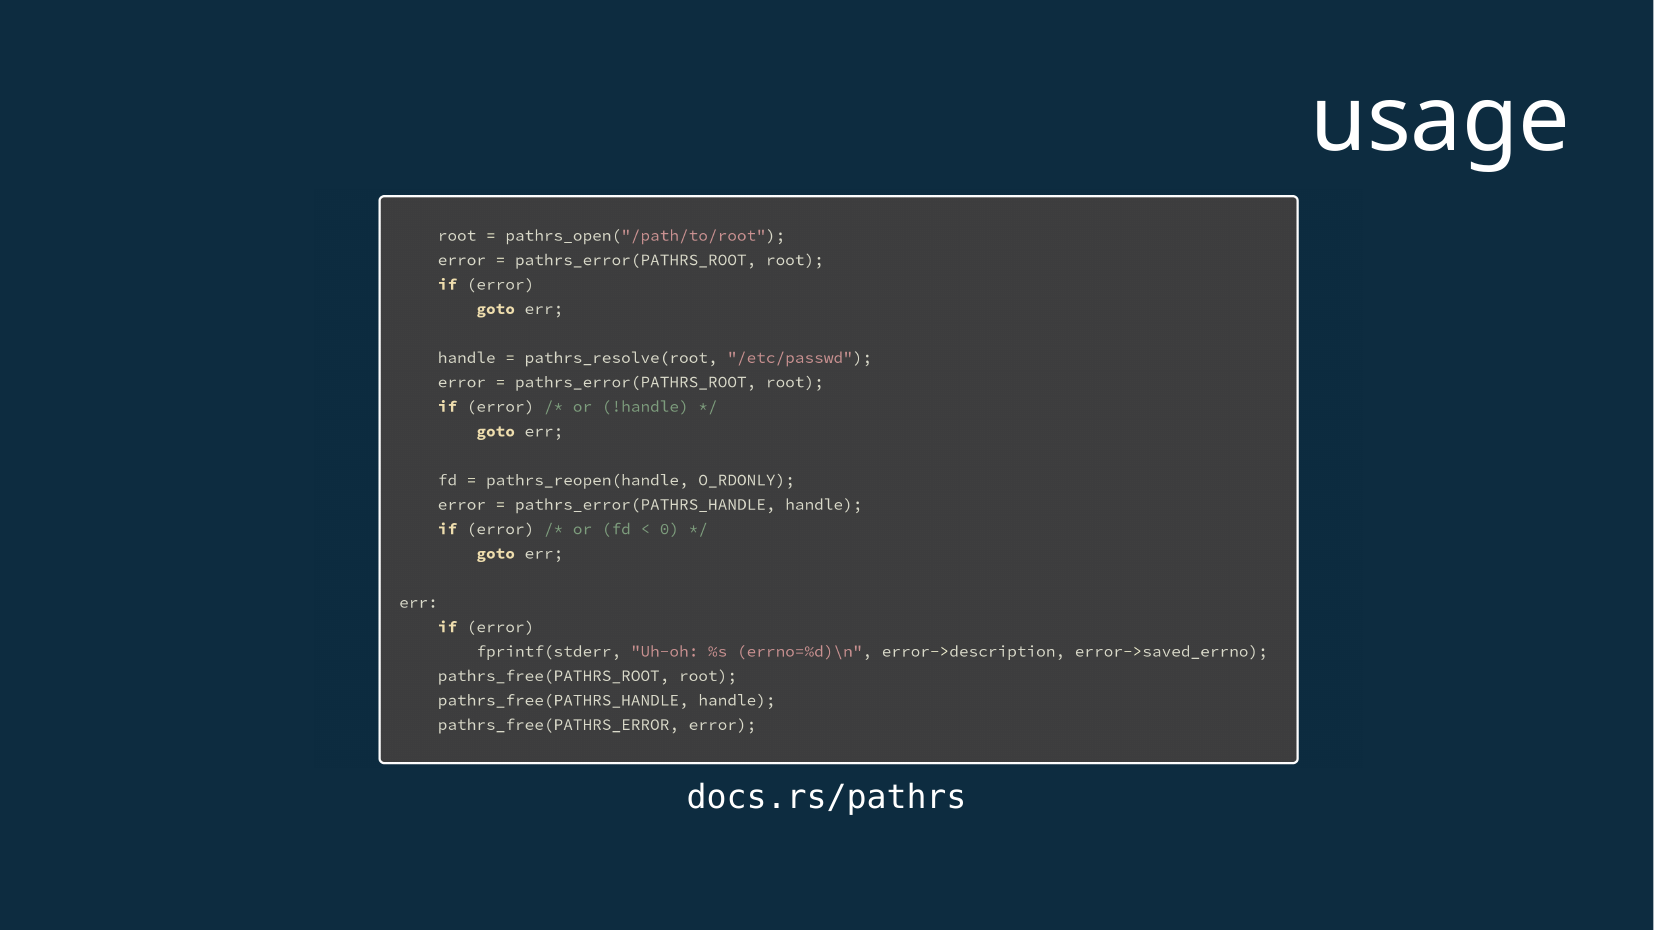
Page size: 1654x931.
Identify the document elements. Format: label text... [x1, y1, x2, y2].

list docs.rs/pathrs [82, 748, 1571, 846]
title usage [82, 37, 1571, 193]
picture [314, 189, 1363, 768]
